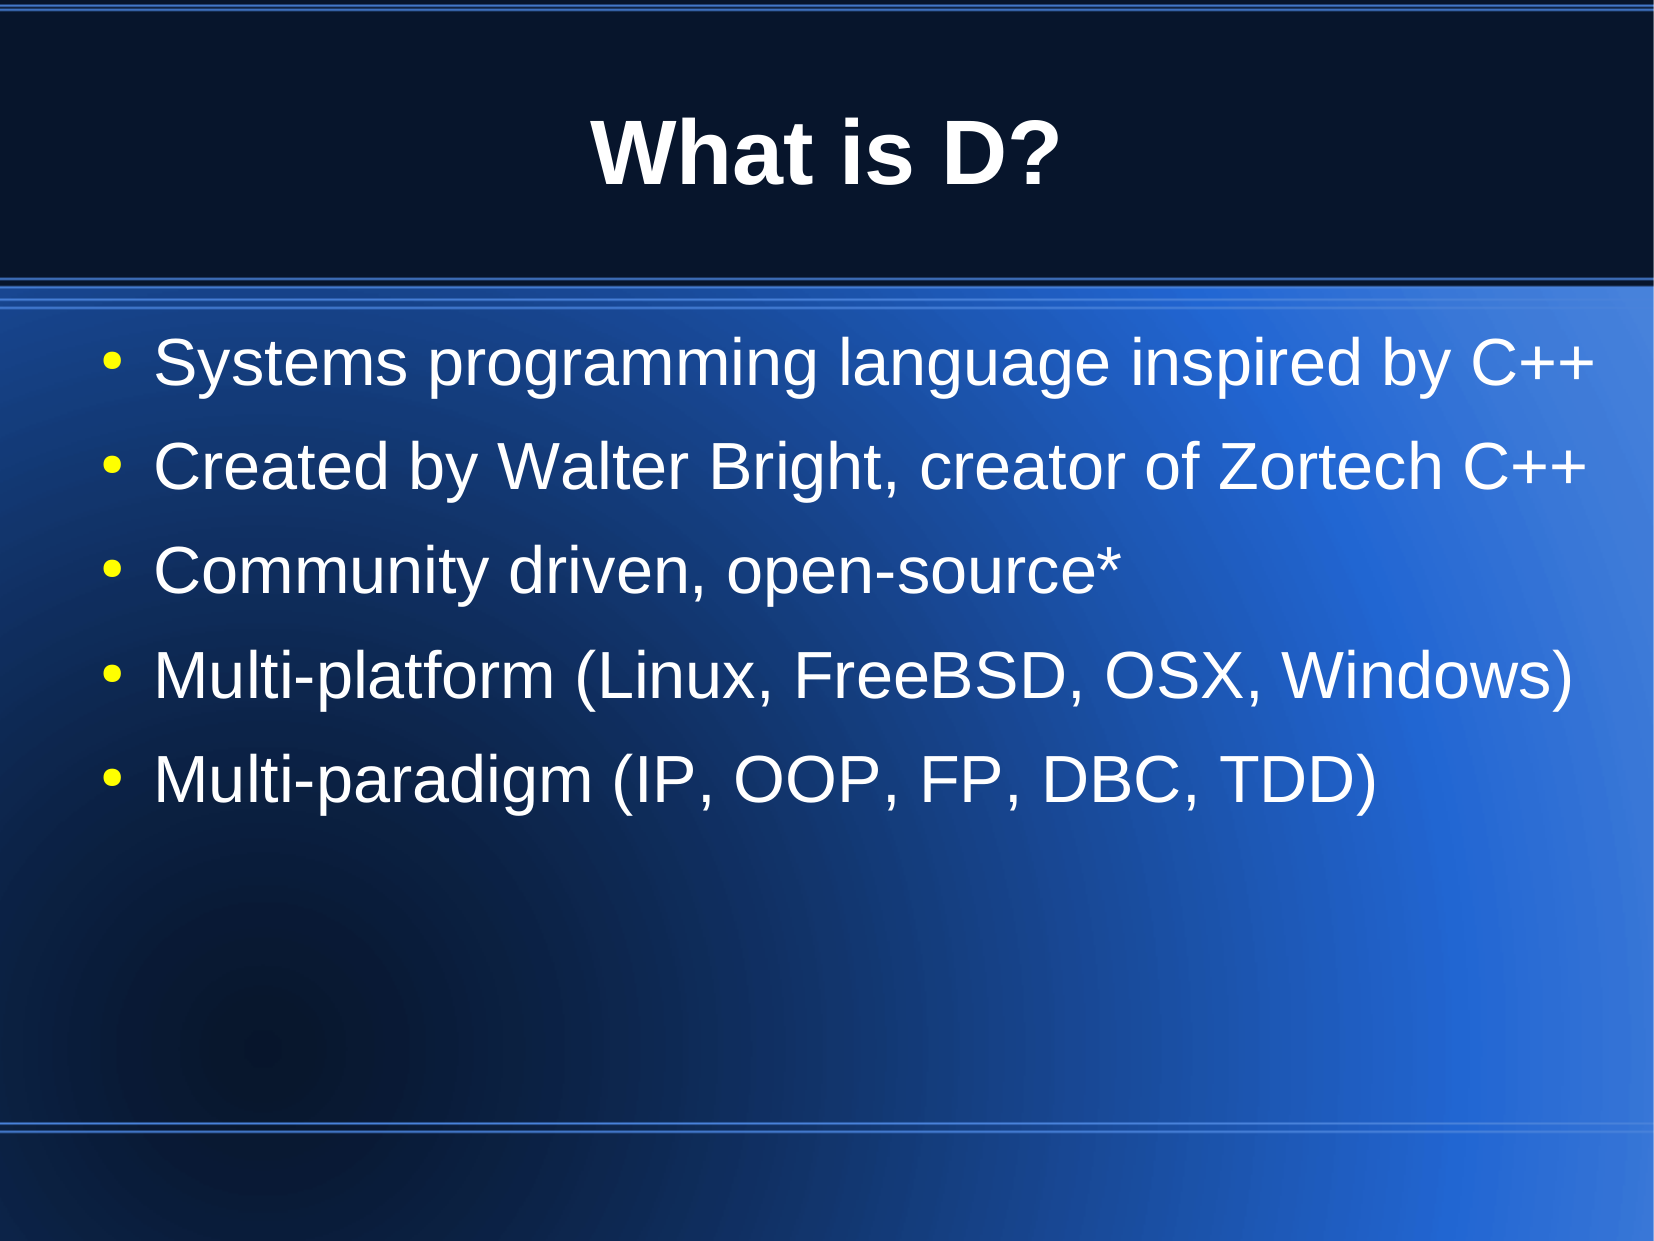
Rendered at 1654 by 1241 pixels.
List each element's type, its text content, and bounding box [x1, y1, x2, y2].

list Systems programming language inspired by C++ Created by Walter Bright, creator of Zortech C++ Community driven, open-source* Multi-platform (Linux, FreeBSD, OSX, Windows) Multi-paradigm (IP, OOP, FP, DBC, TDD) [82, 324, 1625, 1152]
picture [0, 0, 1654, 1241]
title What is D? [82, 49, 1571, 257]
